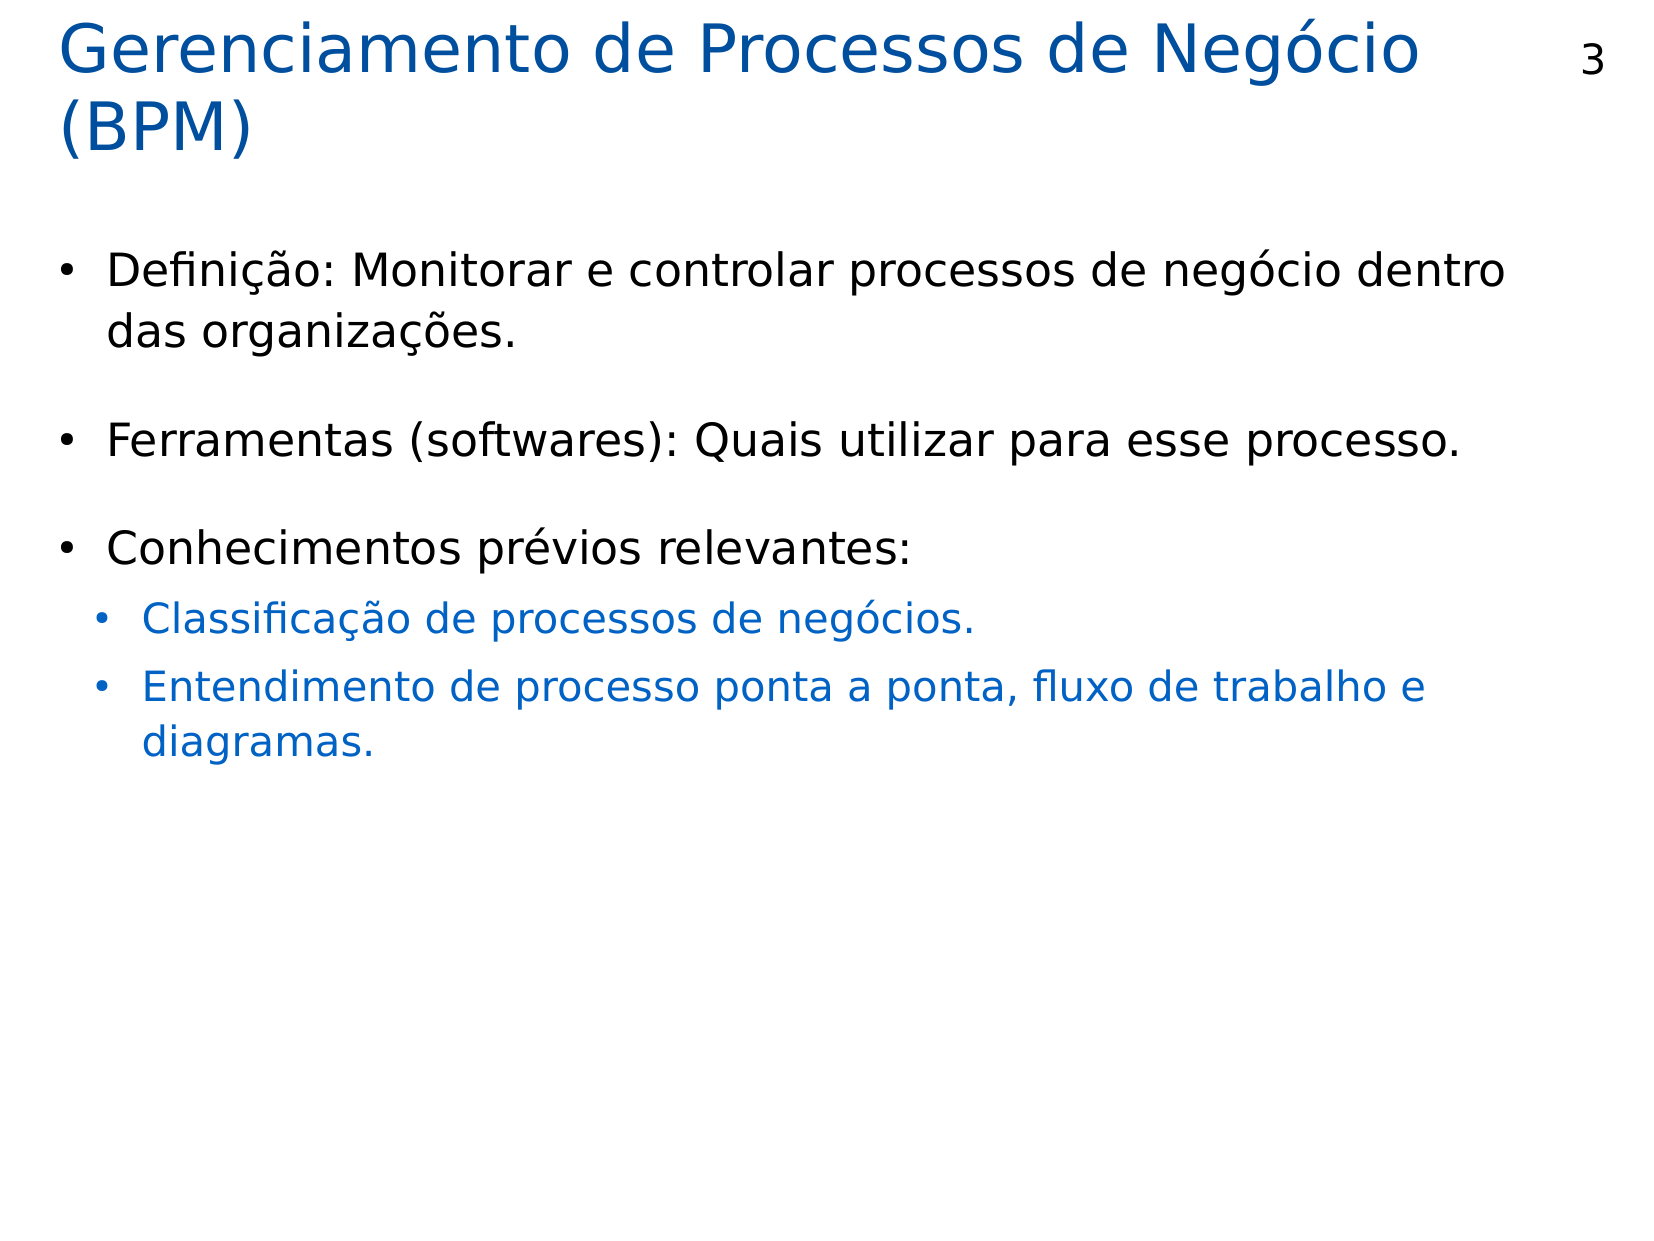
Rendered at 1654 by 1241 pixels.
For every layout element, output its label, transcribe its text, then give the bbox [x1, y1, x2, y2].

list Definição: Monitorar e controlar processos de negócio dentro das organizações. Ferramentas (softwares): Quais utilizar para esse processo. Conhecimentos prévios relevantes: Classificação de processos de negócios. Entendimento de processo ponta a ponta, fluxo de trabalho e diagramas. [59, 236, 1595, 1211]
title Gerenciamento de Processos de Negócio (BPM) [59, 10, 1506, 167]
